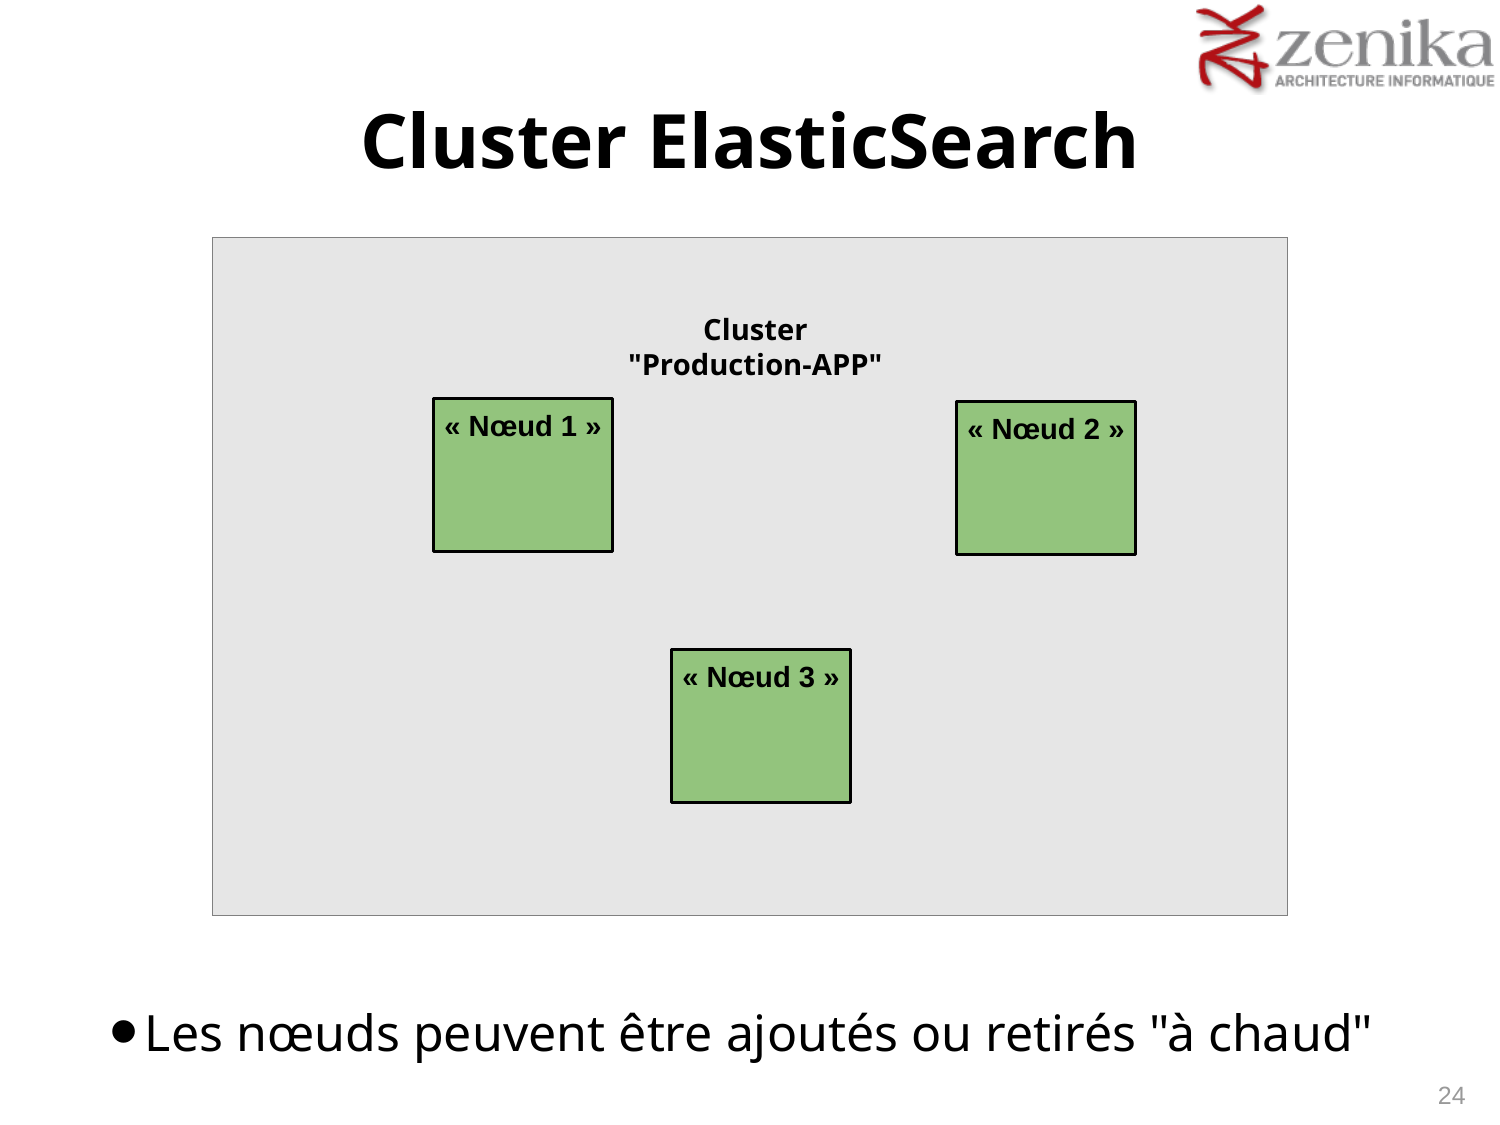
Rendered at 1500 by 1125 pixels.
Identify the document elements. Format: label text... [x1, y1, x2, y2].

text_box « Nœud 2 » [956, 401, 1136, 555]
text_box Cluster "Production-APP" [608, 296, 903, 396]
text_box « Nœud 1 » [433, 398, 613, 552]
text_box « Nœud 3 » [671, 649, 851, 803]
picture [1190, 0, 1500, 95]
text_box [212, 237, 1288, 916]
text_box Les nœuds peuvent être ajoutés ou retirés "à chaud" [94, 986, 1444, 1077]
text_box Cluster ElasticSearch [75, 29, 1425, 248]
